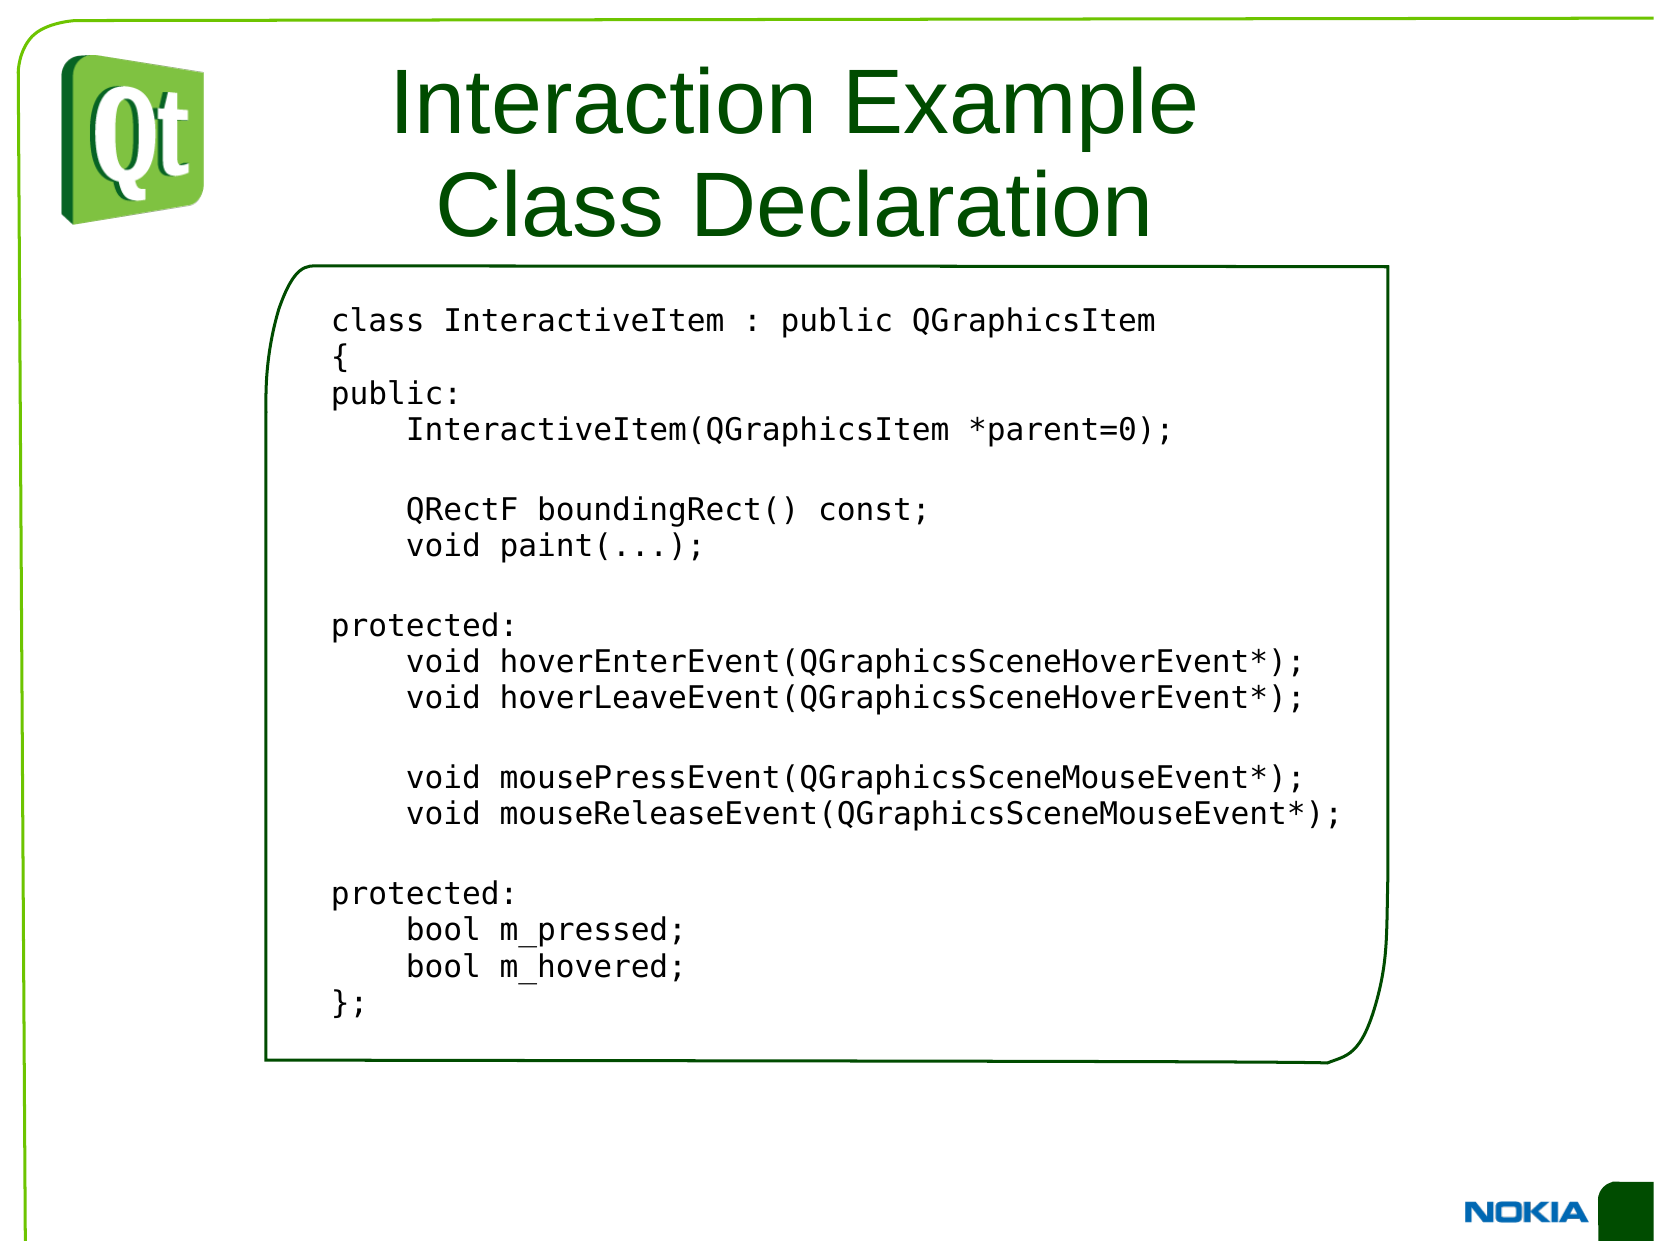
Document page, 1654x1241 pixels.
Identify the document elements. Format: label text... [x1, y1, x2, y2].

text_box class InteractiveItem : public QGraphicsItem { public: InteractiveItem(QGraphicsItem *parent=0); QRectF boundingRect() const; void paint(...); protected: void hoverEnterEvent(QGraphicsSceneHoverEvent*); void hoverLeaveEvent(QGraphicsSceneHoverEvent*); void mousePressEvent(QGraphicsSceneMouseEvent*); void mouseReleaseEvent(QGraphicsSceneMouseEvent*); protected: bool m_pressed; bool m_hovered; }; [316, 295, 1359, 1029]
picture [1465, 1201, 1589, 1223]
picture [61, 55, 204, 225]
title Interaction Example Class Declaration [257, 49, 1333, 257]
